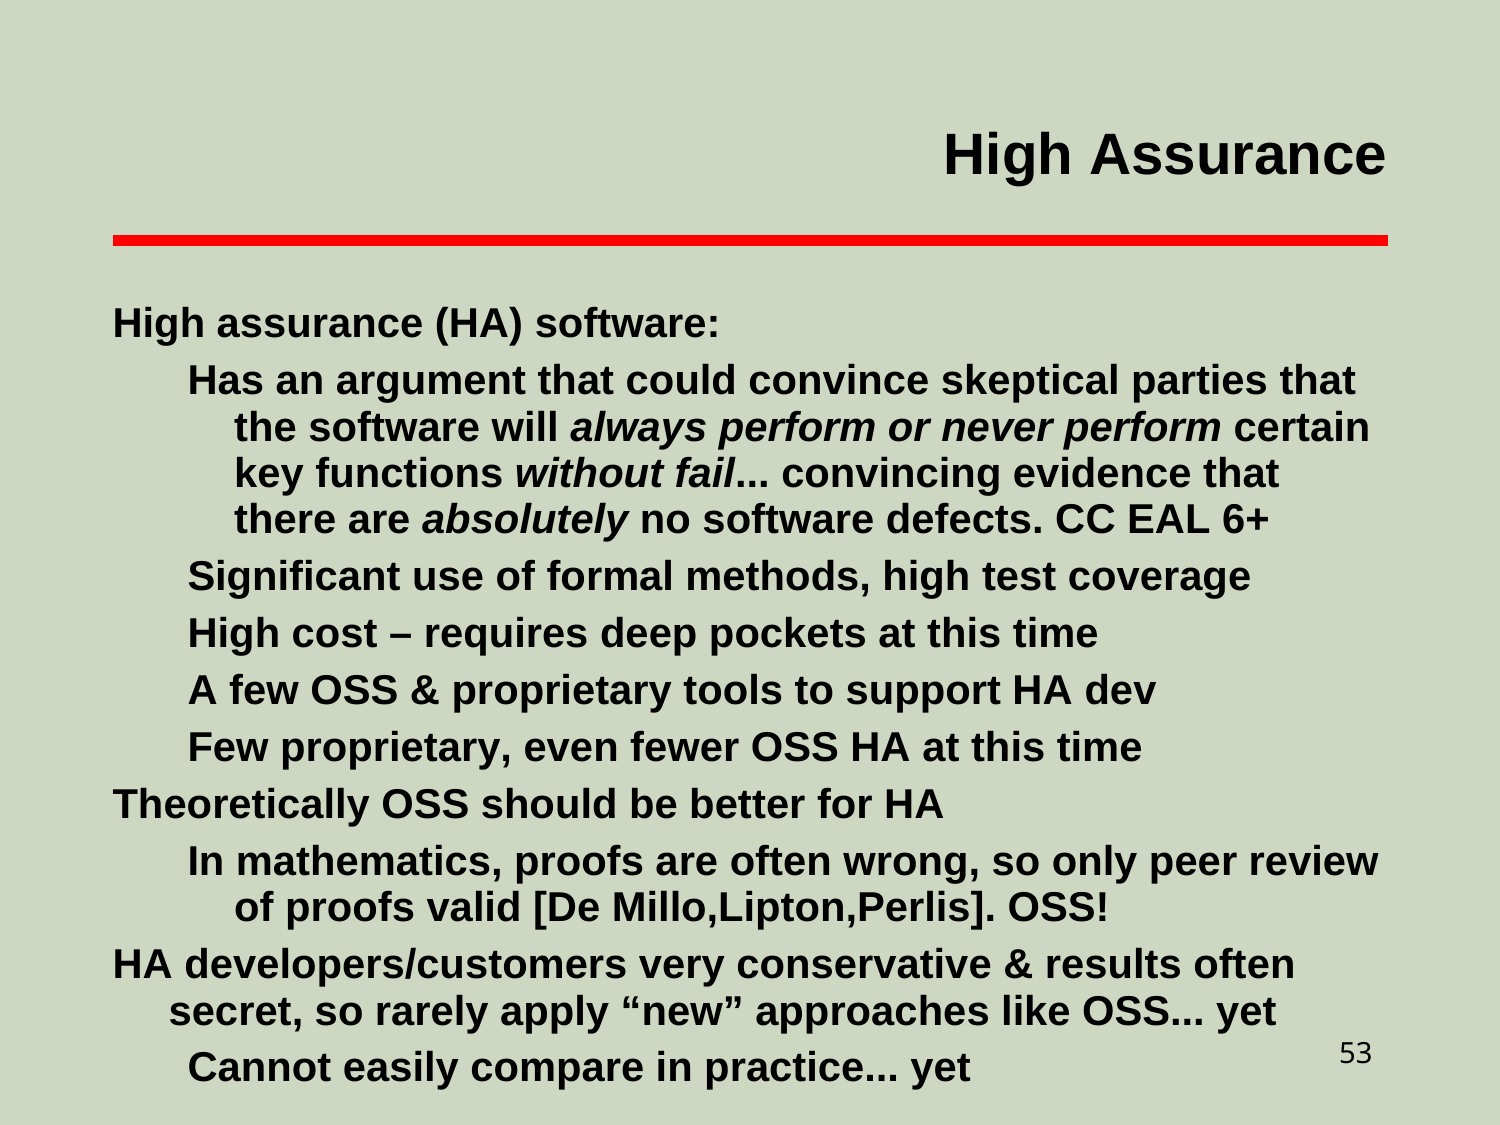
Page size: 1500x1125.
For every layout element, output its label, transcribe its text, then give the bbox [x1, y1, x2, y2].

title High Assurance [337, 85, 1388, 224]
list High assurance (HA) software: Has an argument that could convince skeptical parties that the software will always perform or never perform certain key functions without fail... convincing evidence that there are absolutely no software defects. CC EAL 6+ Significant use of formal methods, high test coverage High cost – requires deep pockets at this time A few OSS & proprietary tools to support HA dev Few proprietary, even fewer OSS HA at this time Theoretically OSS should be better for HA In mathematics, proofs are often wrong, so only peer review of proofs valid [De Millo,Lipton,Perlis]. OSS! HA developers/customers very conservative & results often secret, so rarely apply “new” approaches like OSS... yet Cannot easily compare in practice... yet [112, 299, 1388, 1125]
